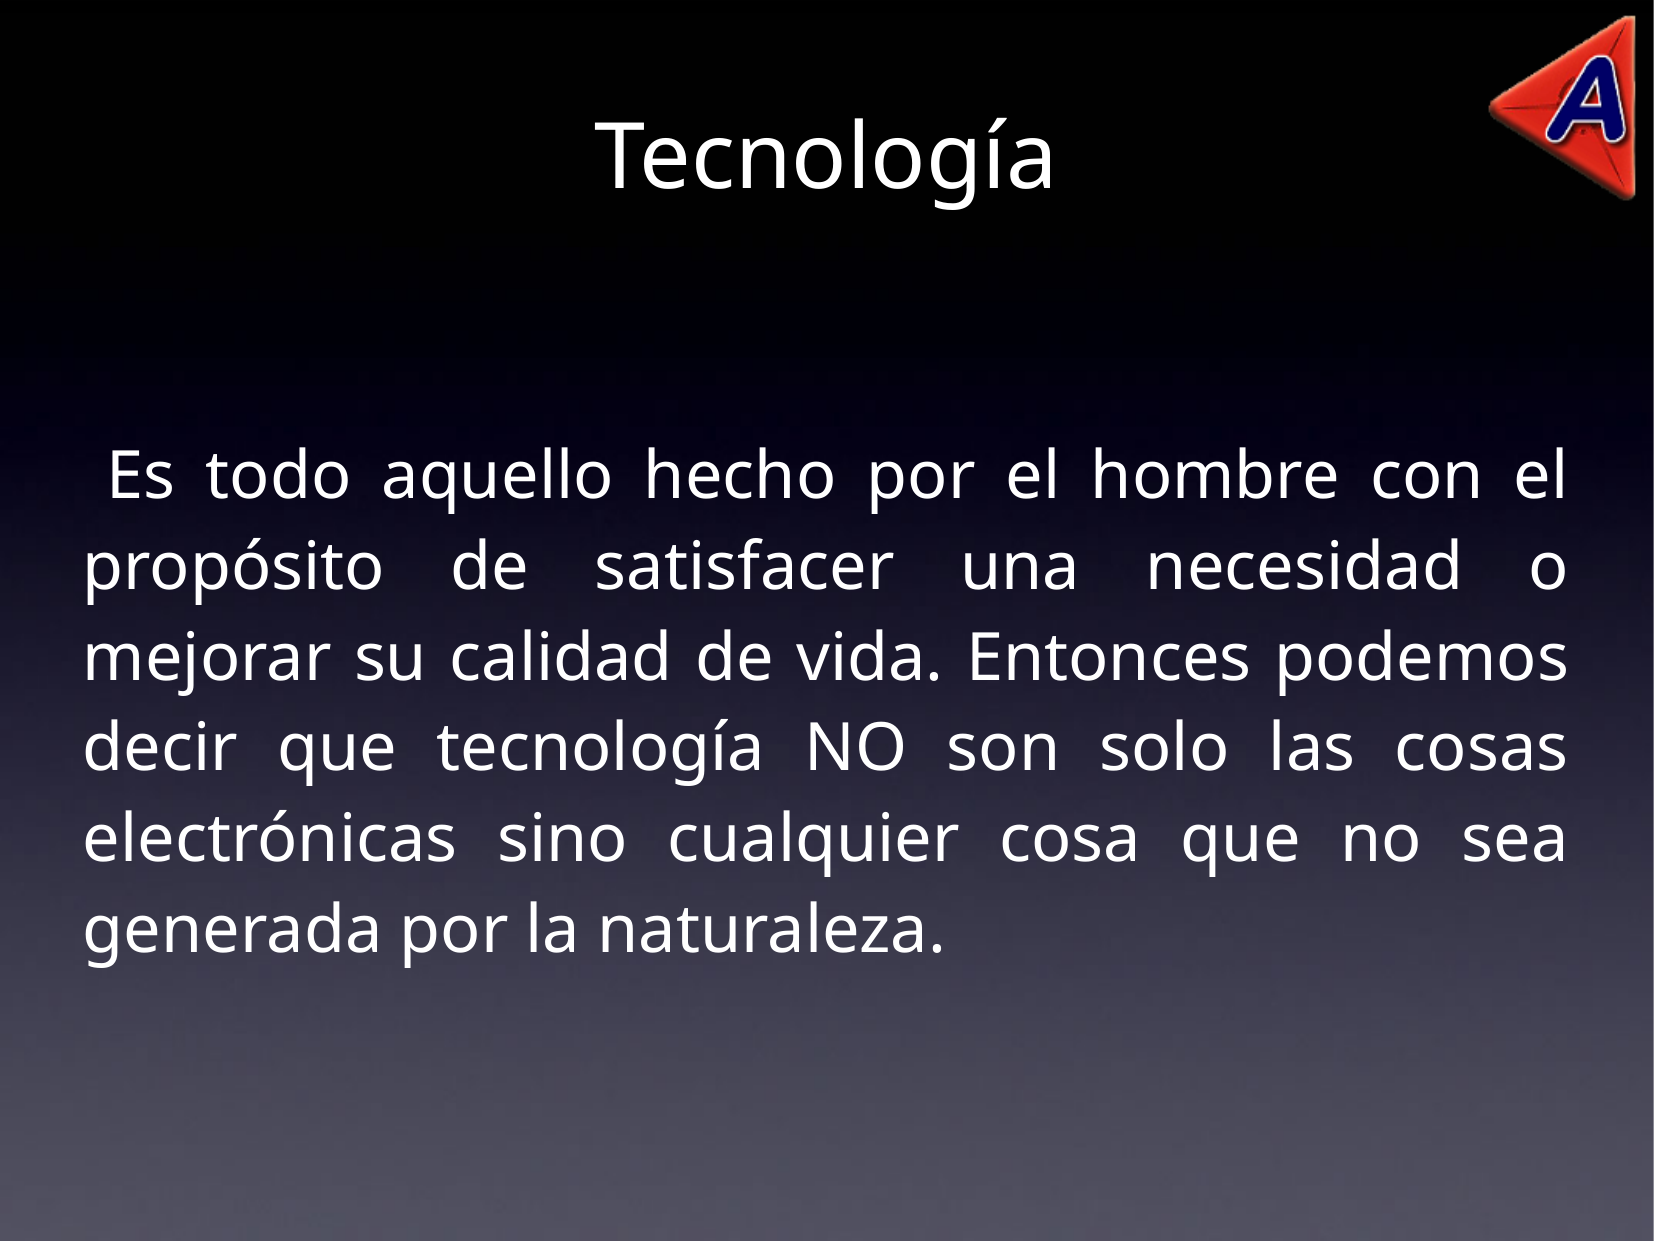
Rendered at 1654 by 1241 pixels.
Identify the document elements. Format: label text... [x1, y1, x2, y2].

title Tecnología [82, 49, 1571, 257]
subtitle Es todo aquello hecho por el hombre con el propósito de satisfacer una necesidad o mejorar su calidad de vida. Entonces podemos decir que tecnología NO son solo las cosas electrónicas sino cualquier cosa que no sea generada por la naturaleza. [82, 290, 1571, 1109]
picture [0, 0, 1654, 1241]
